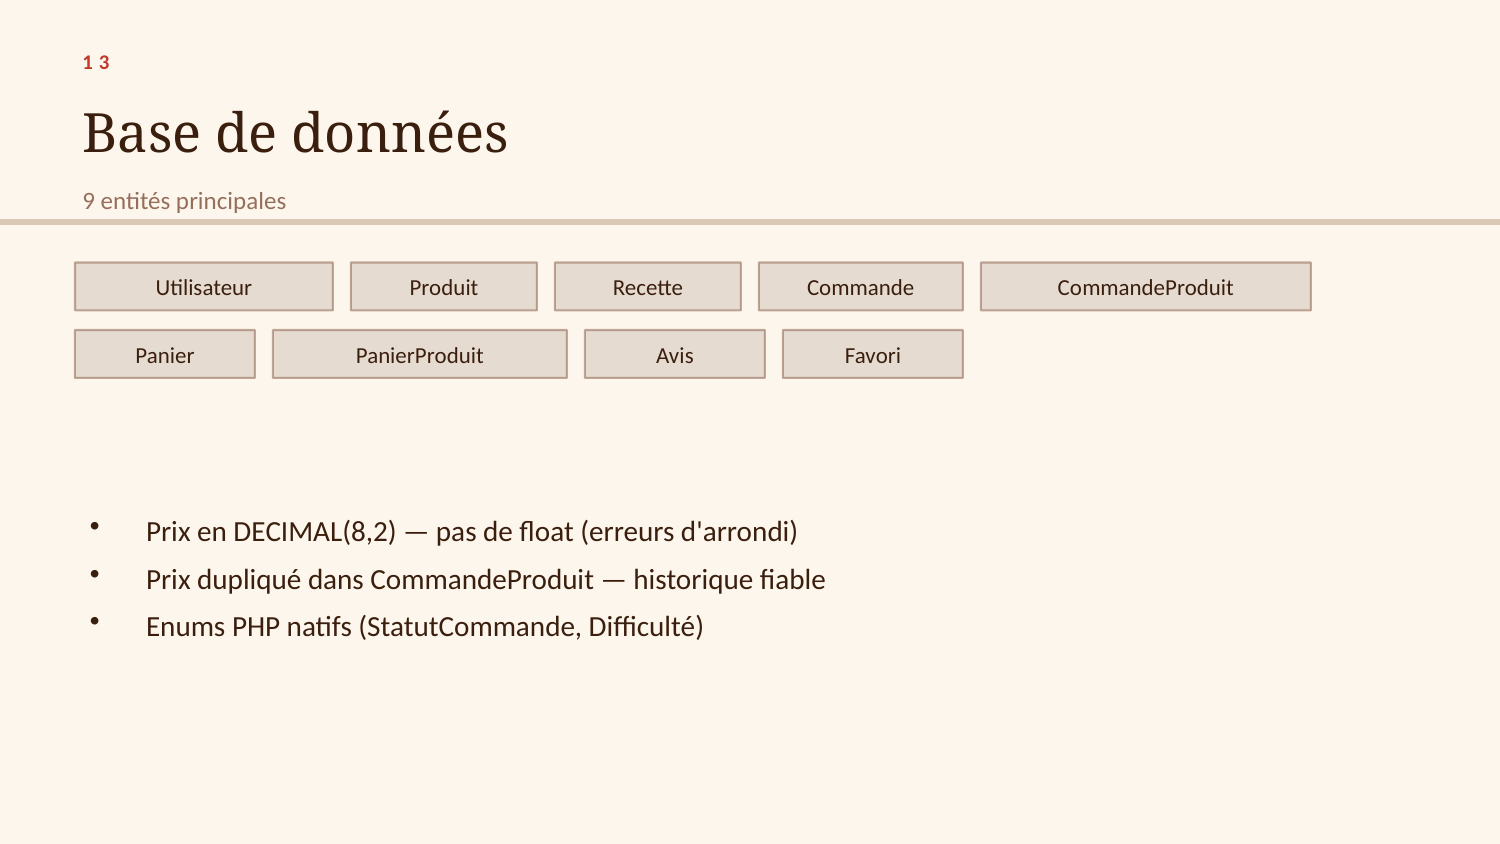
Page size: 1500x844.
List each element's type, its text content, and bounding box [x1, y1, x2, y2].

text_box Prix en DECIMAL(8,2) — pas de float (erreurs d'arrondi) Prix dupliqué dans CommandeProduit — historique fiable Enums PHP natifs (StatutCommande, Difficulté) [74, 427, 1425, 728]
text_box Avis [584, 330, 765, 378]
text_box Recette [554, 262, 741, 311]
text_box Produit [350, 262, 537, 311]
text_box Commande [758, 262, 963, 311]
text_box Favori [782, 330, 963, 378]
text_box 13 [67, 41, 218, 80]
text_box Panier [74, 330, 255, 378]
text_box CommandeProduit [980, 262, 1311, 311]
text_box Base de données [67, 82, 1433, 176]
text_box [0, 0, 1500, 225]
text_box PanierProduit [272, 330, 567, 378]
text_box 9 entités principales [67, 176, 1433, 222]
text_box Utilisateur [75, 262, 333, 311]
